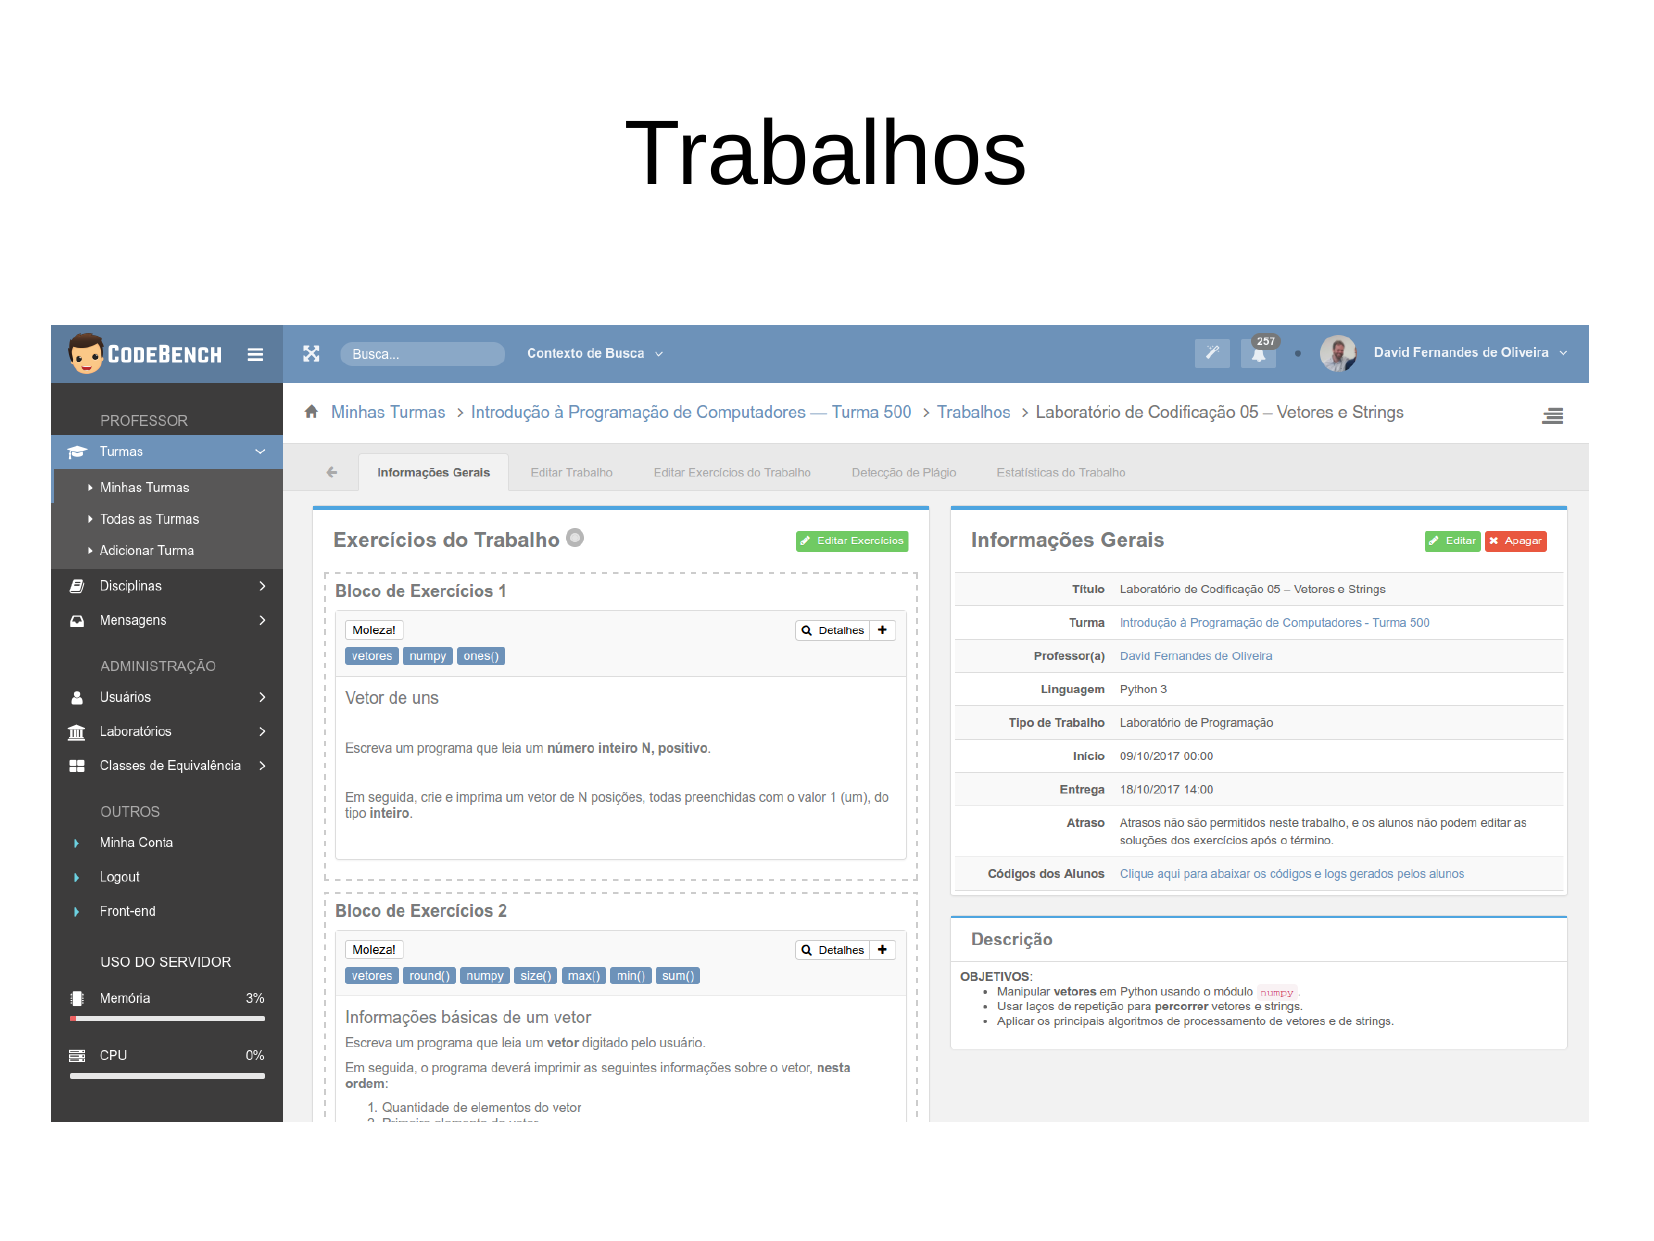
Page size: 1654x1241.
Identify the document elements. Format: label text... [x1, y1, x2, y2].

picture [51, 325, 1589, 1123]
title Trabalhos [82, 49, 1571, 257]
